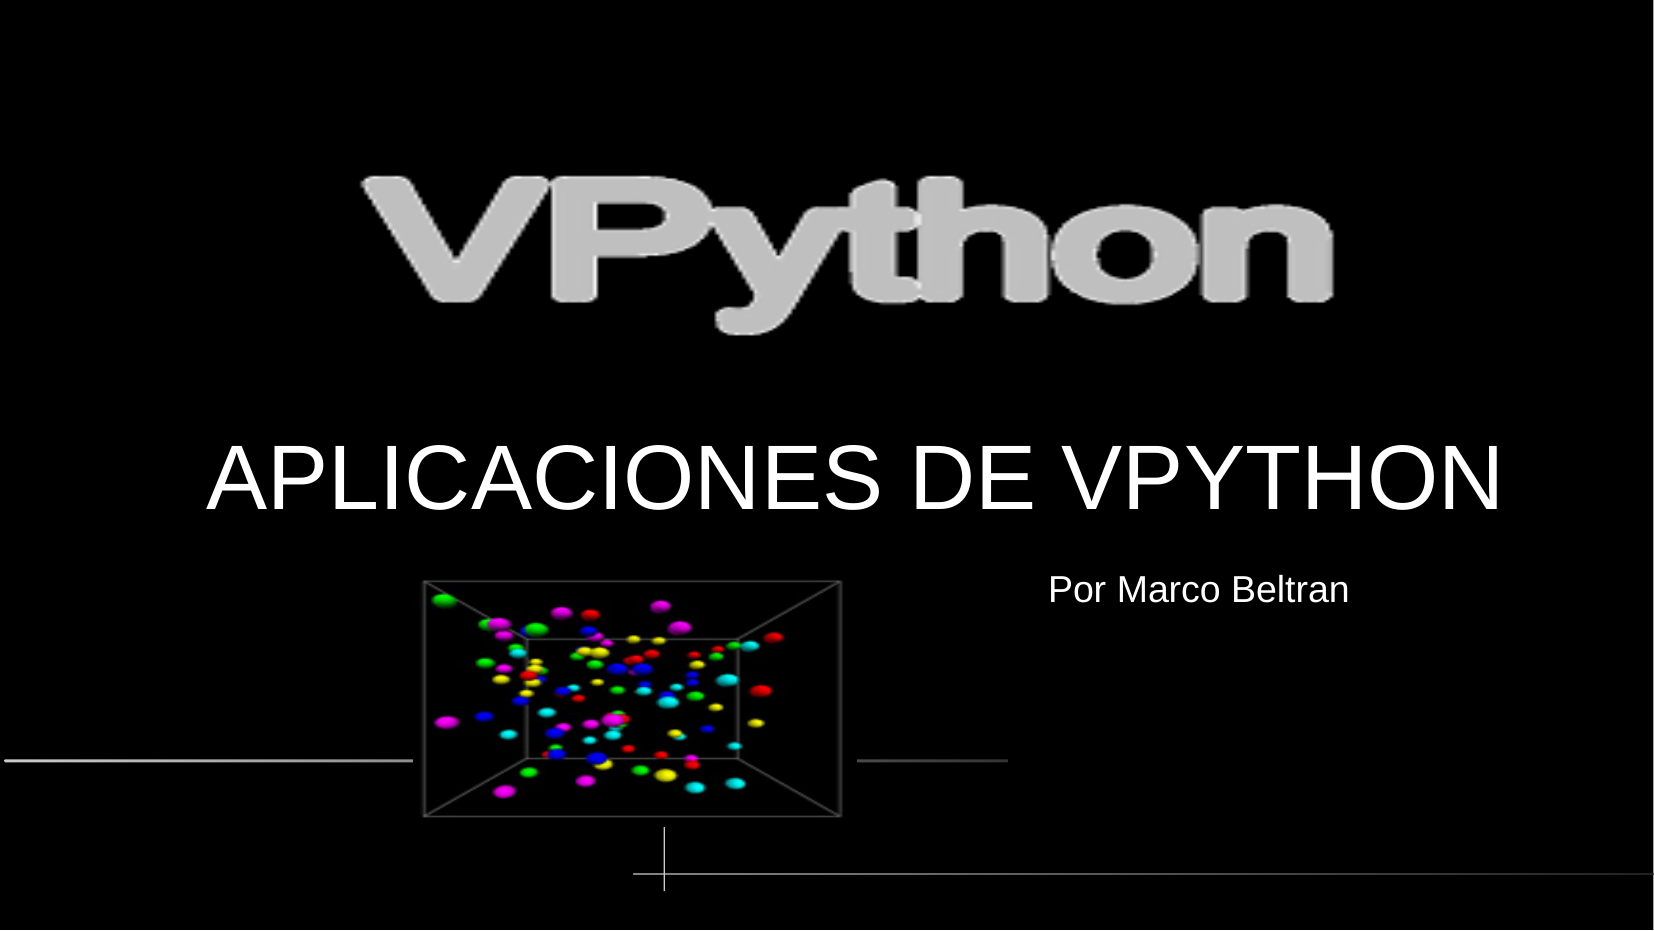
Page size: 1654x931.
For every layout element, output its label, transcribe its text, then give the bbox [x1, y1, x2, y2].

text_box Por Marco Beltran [1033, 561, 1366, 618]
title APLICACIONES DE VPYTHON [118, 423, 1595, 532]
picture [206, 88, 1506, 434]
picture [413, 573, 857, 827]
